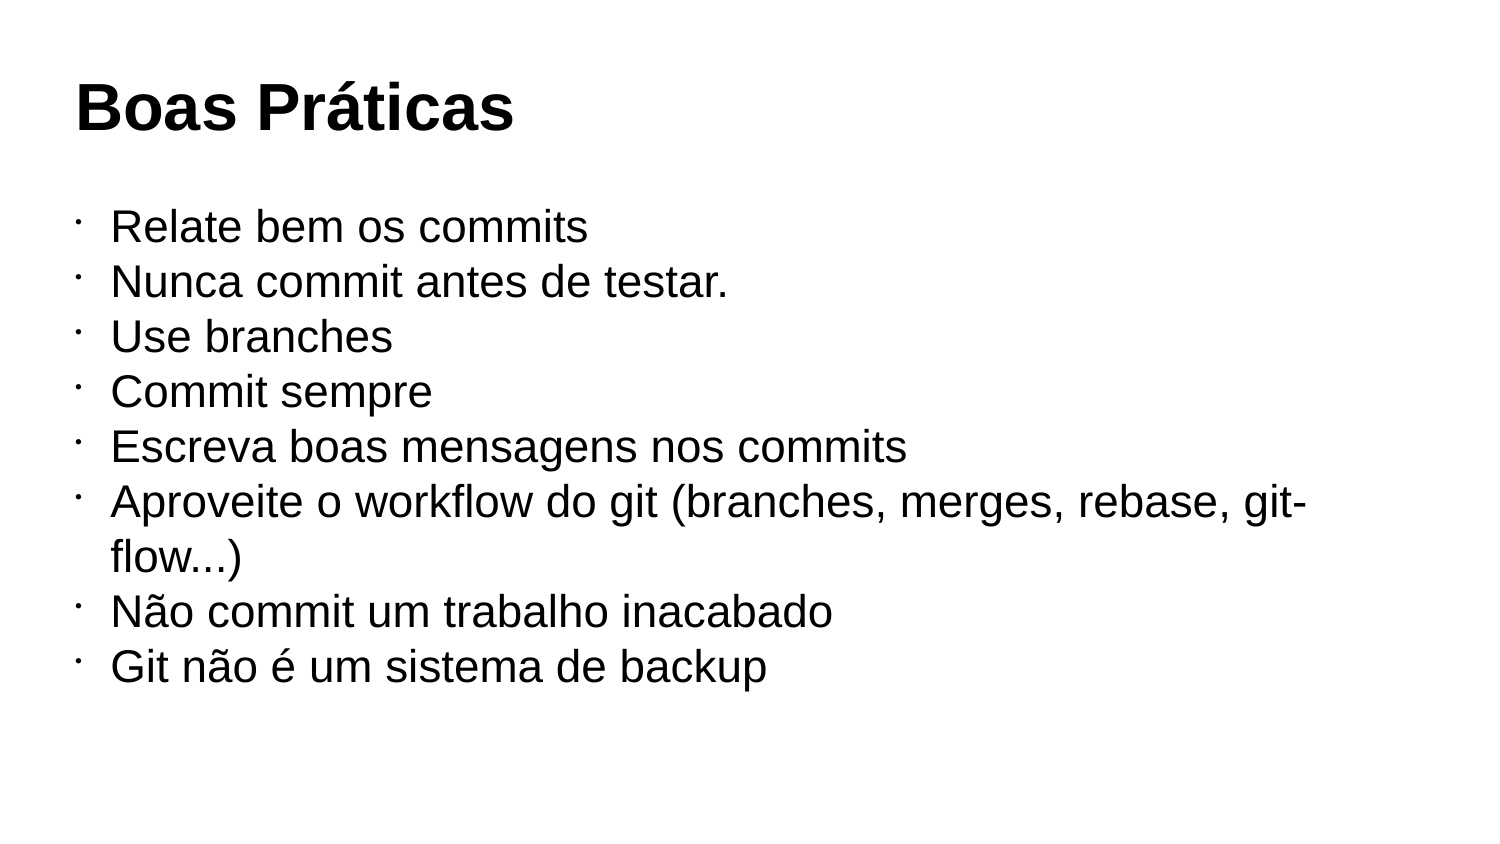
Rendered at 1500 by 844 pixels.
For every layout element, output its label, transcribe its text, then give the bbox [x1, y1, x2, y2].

text_box Relate bem os commits Nunca commit antes de testar. Use branches Commit sempre Escreva boas mensagens nos commits Aproveite o workflow do git (branches, merges, rebase, git-flow...) Não commit um trabalho inacabado Git não é um sistema de backup [75, 196, 1425, 808]
text_box Boas Práticas [75, 33, 1425, 175]
